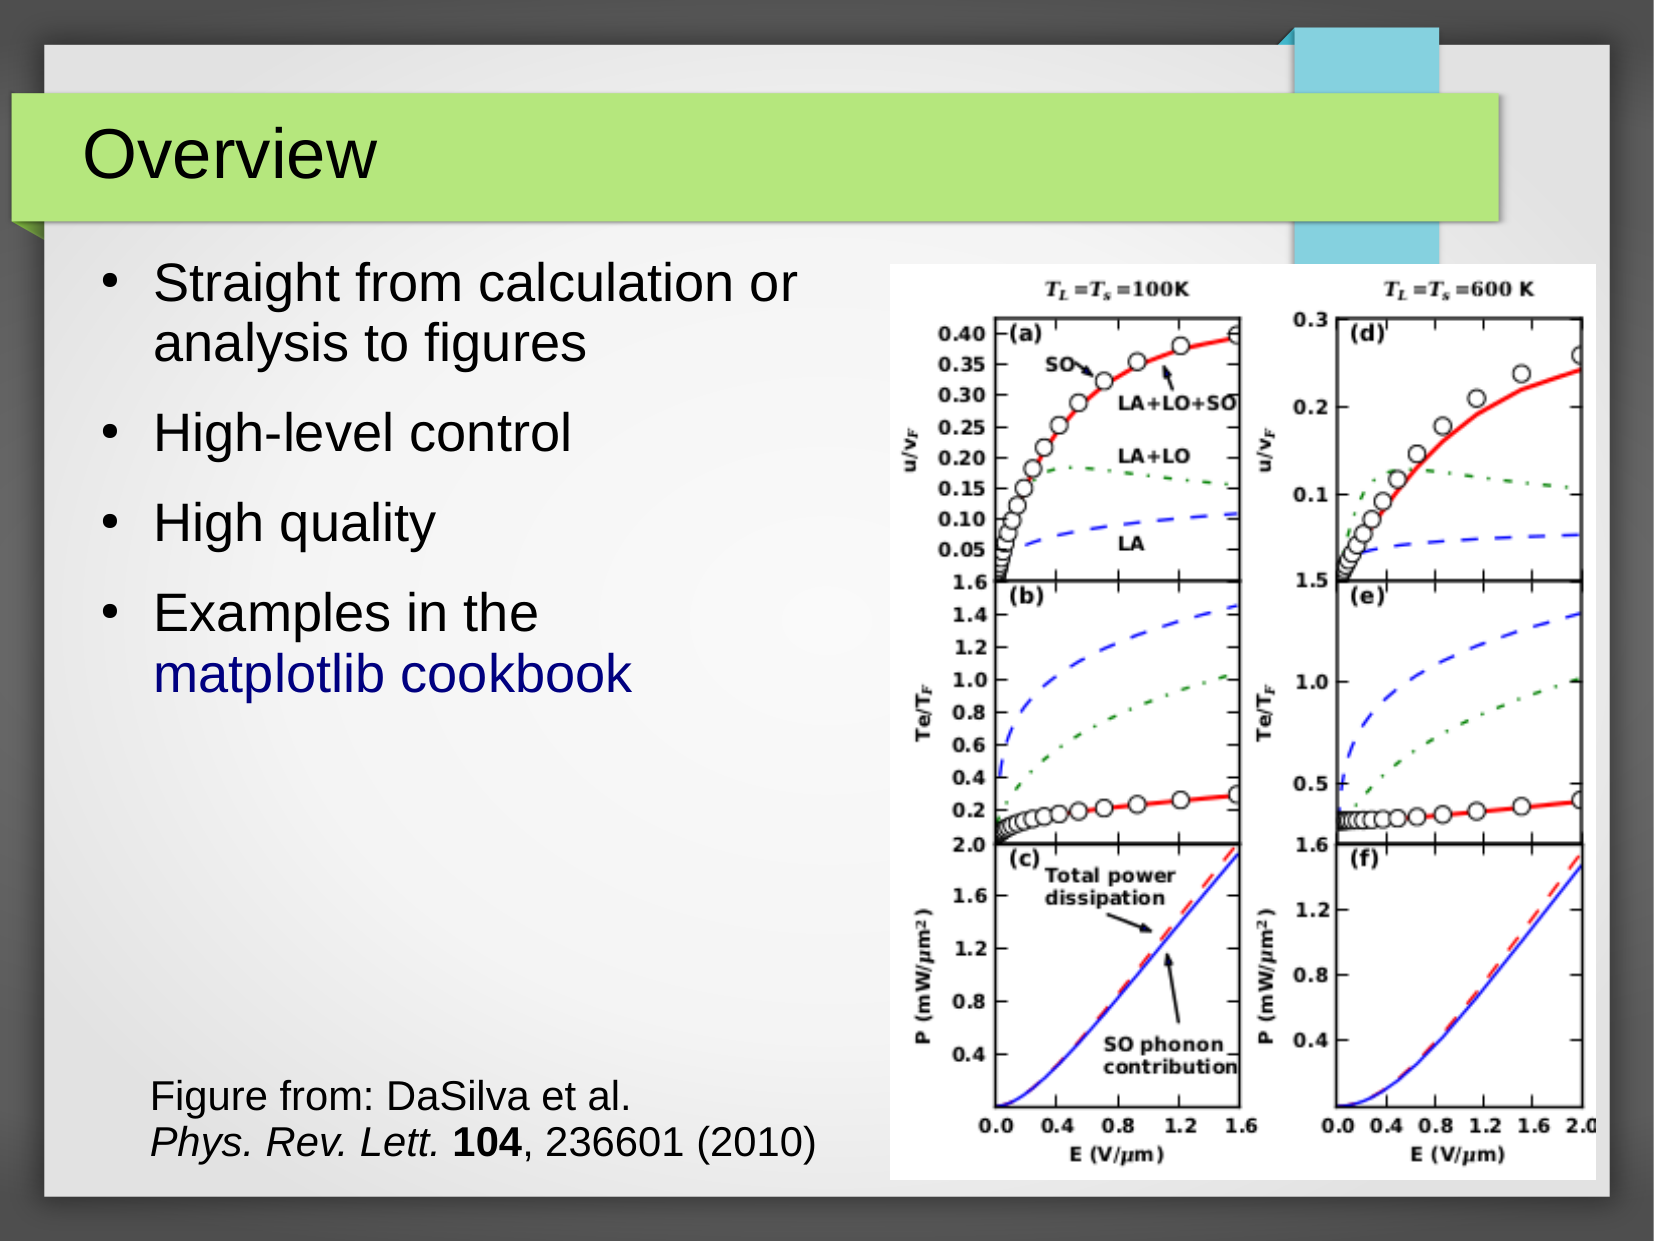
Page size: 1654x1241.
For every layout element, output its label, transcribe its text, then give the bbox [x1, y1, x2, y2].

list Straight from calculation or analysis to figures High-level control High quality Examples in the matplotlib cookbook [82, 251, 931, 1126]
picture [0, 0, 1654, 1241]
title Overview [82, 94, 1264, 213]
text_box Figure from: DaSilva et al. Phys. Rev. Lett. 104, 236601 (2010) [135, 1065, 890, 1173]
